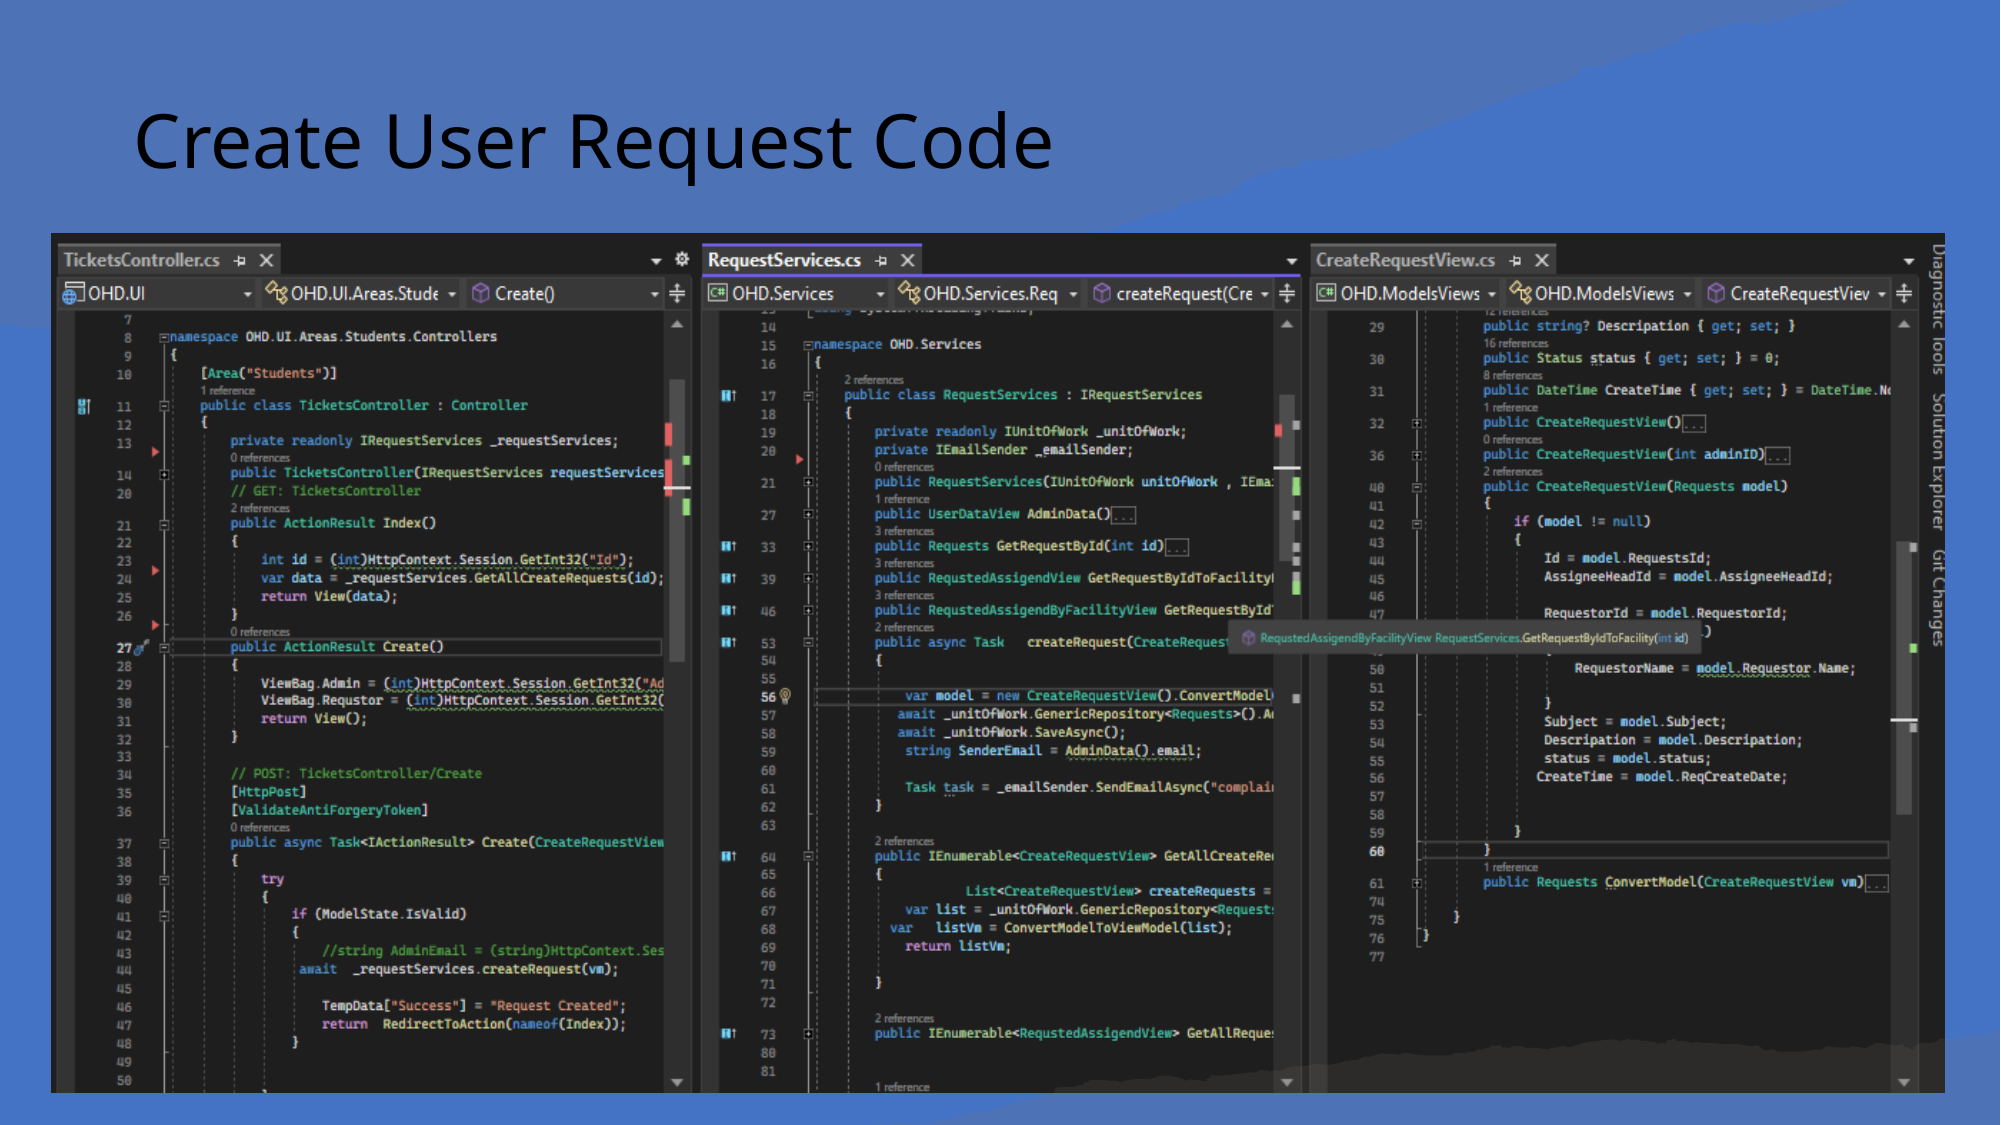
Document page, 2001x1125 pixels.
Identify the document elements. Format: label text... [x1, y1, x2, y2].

text_box [0, 0, 2000, 1125]
picture [51, 233, 1945, 1093]
title Create User Request Code [118, 83, 1374, 206]
